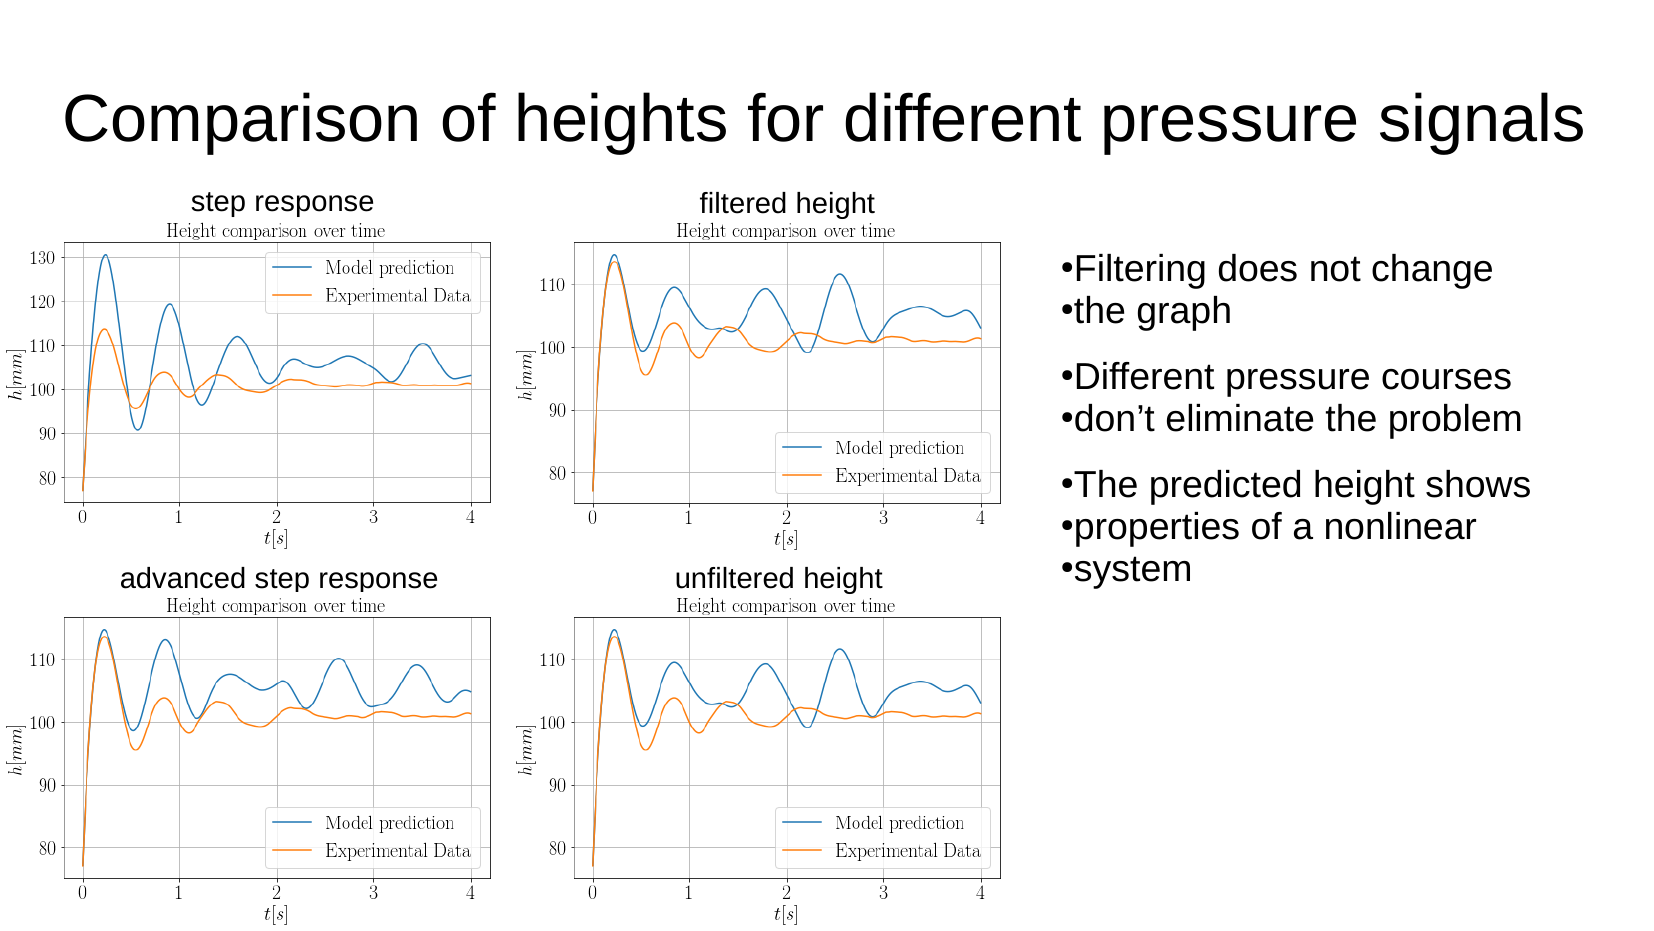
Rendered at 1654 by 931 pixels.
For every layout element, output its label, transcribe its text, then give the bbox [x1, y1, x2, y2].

text_box step response [176, 177, 391, 226]
text_box advanced step response [105, 555, 455, 592]
picture [0, 592, 496, 931]
picture [0, 217, 496, 556]
text_box filtered height [684, 180, 891, 228]
picture [510, 217, 1006, 556]
picture [510, 592, 1006, 931]
text_box Filtering does not change the graph Different pressure courses don’t eliminate the problem The predicted height shows properties of a nonlinear system [1045, 240, 1569, 597]
title Comparison of heights for different pressure signals [30, 37, 1621, 193]
text_box unfiltered height [660, 555, 899, 603]
